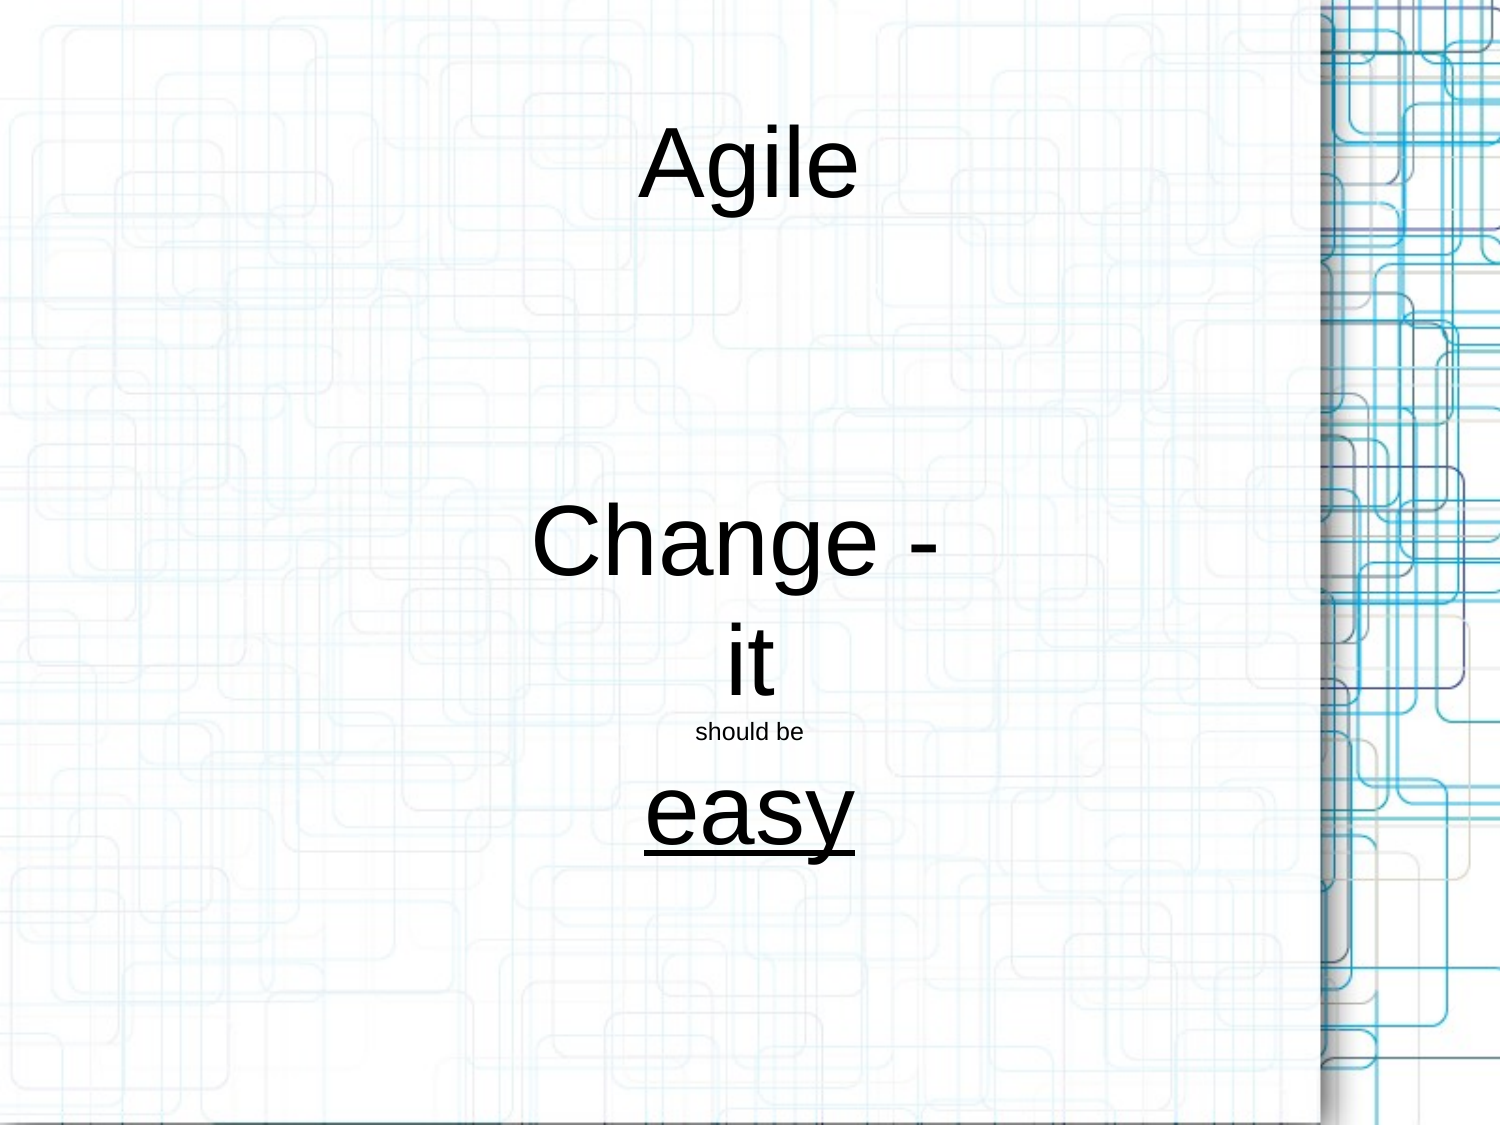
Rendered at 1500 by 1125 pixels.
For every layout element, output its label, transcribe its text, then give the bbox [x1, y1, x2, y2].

title Agile [75, 45, 1425, 233]
picture [0, 0, 1500, 1125]
list Change - it should be easy [75, 262, 1425, 1078]
